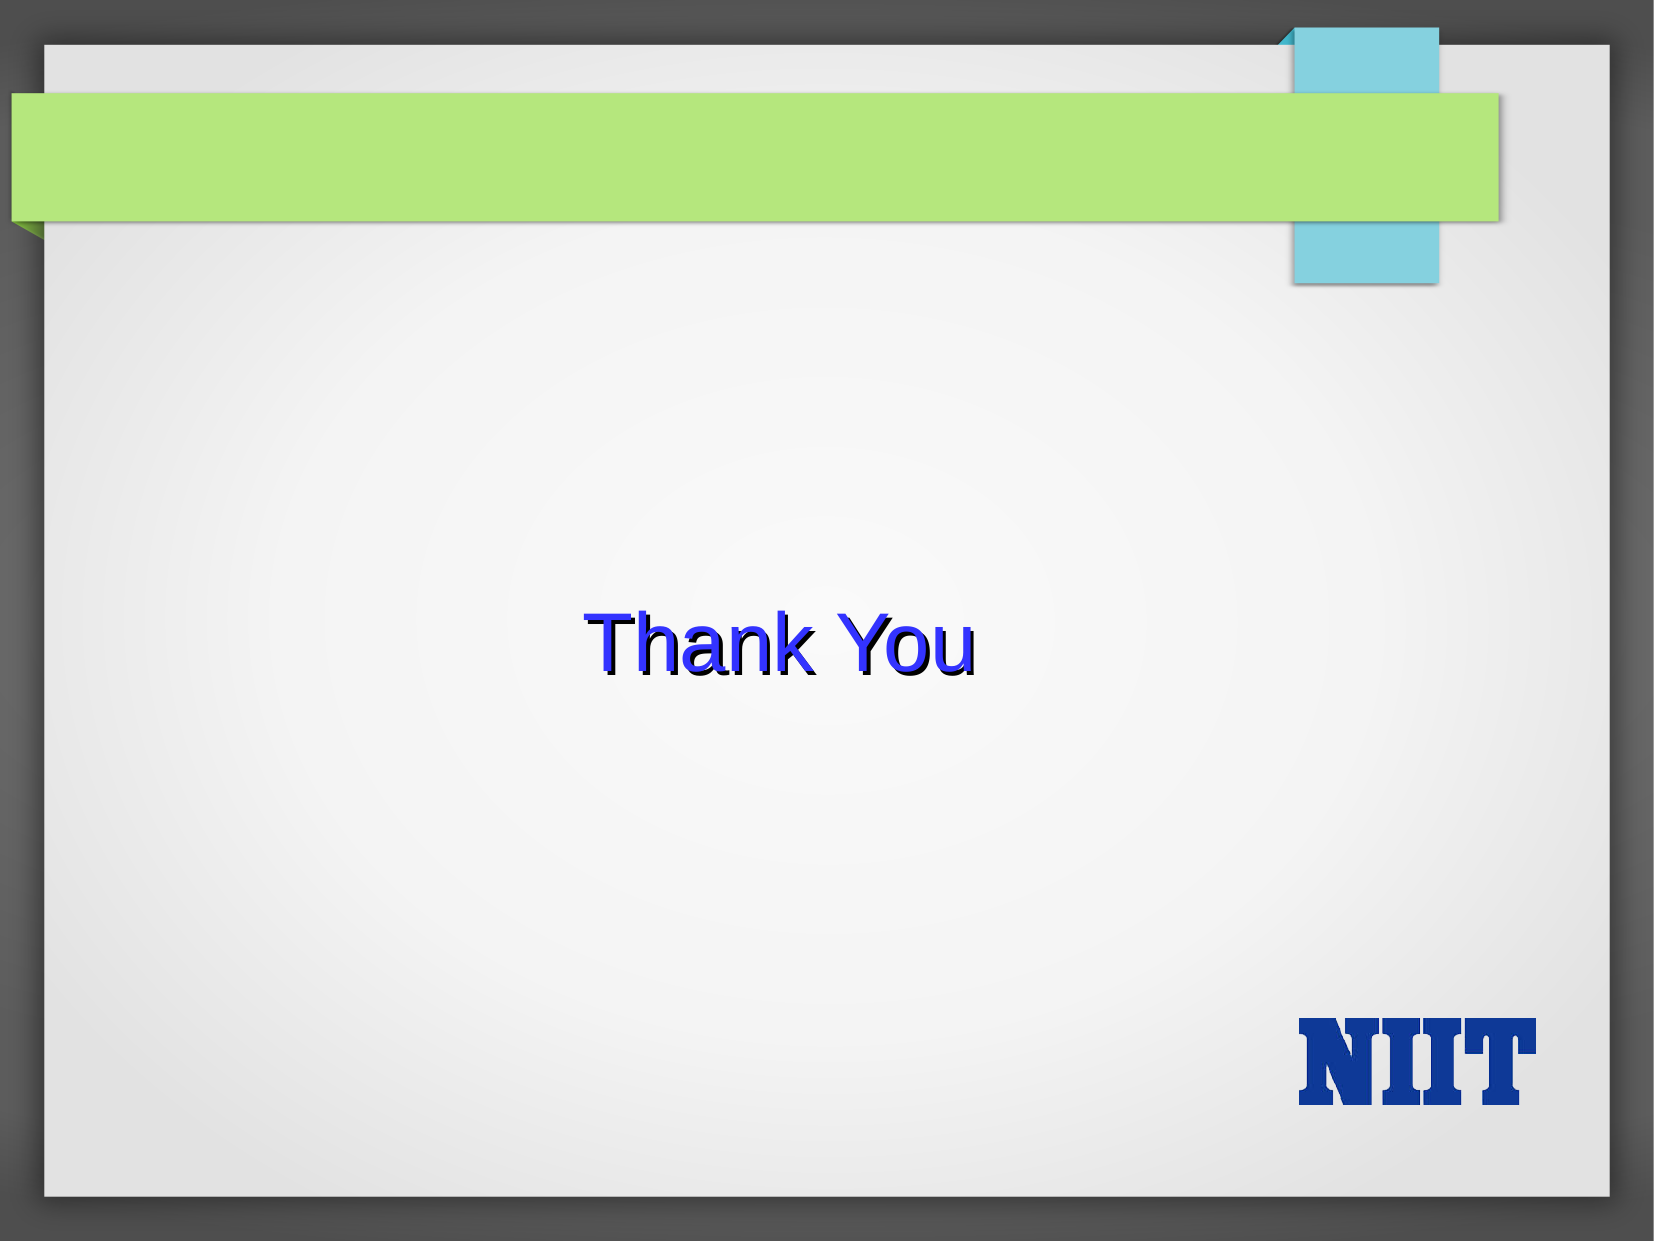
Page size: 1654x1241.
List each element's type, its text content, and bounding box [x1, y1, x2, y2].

subtitle Thank You [35, 283, 1524, 1003]
picture [0, 0, 1654, 1241]
